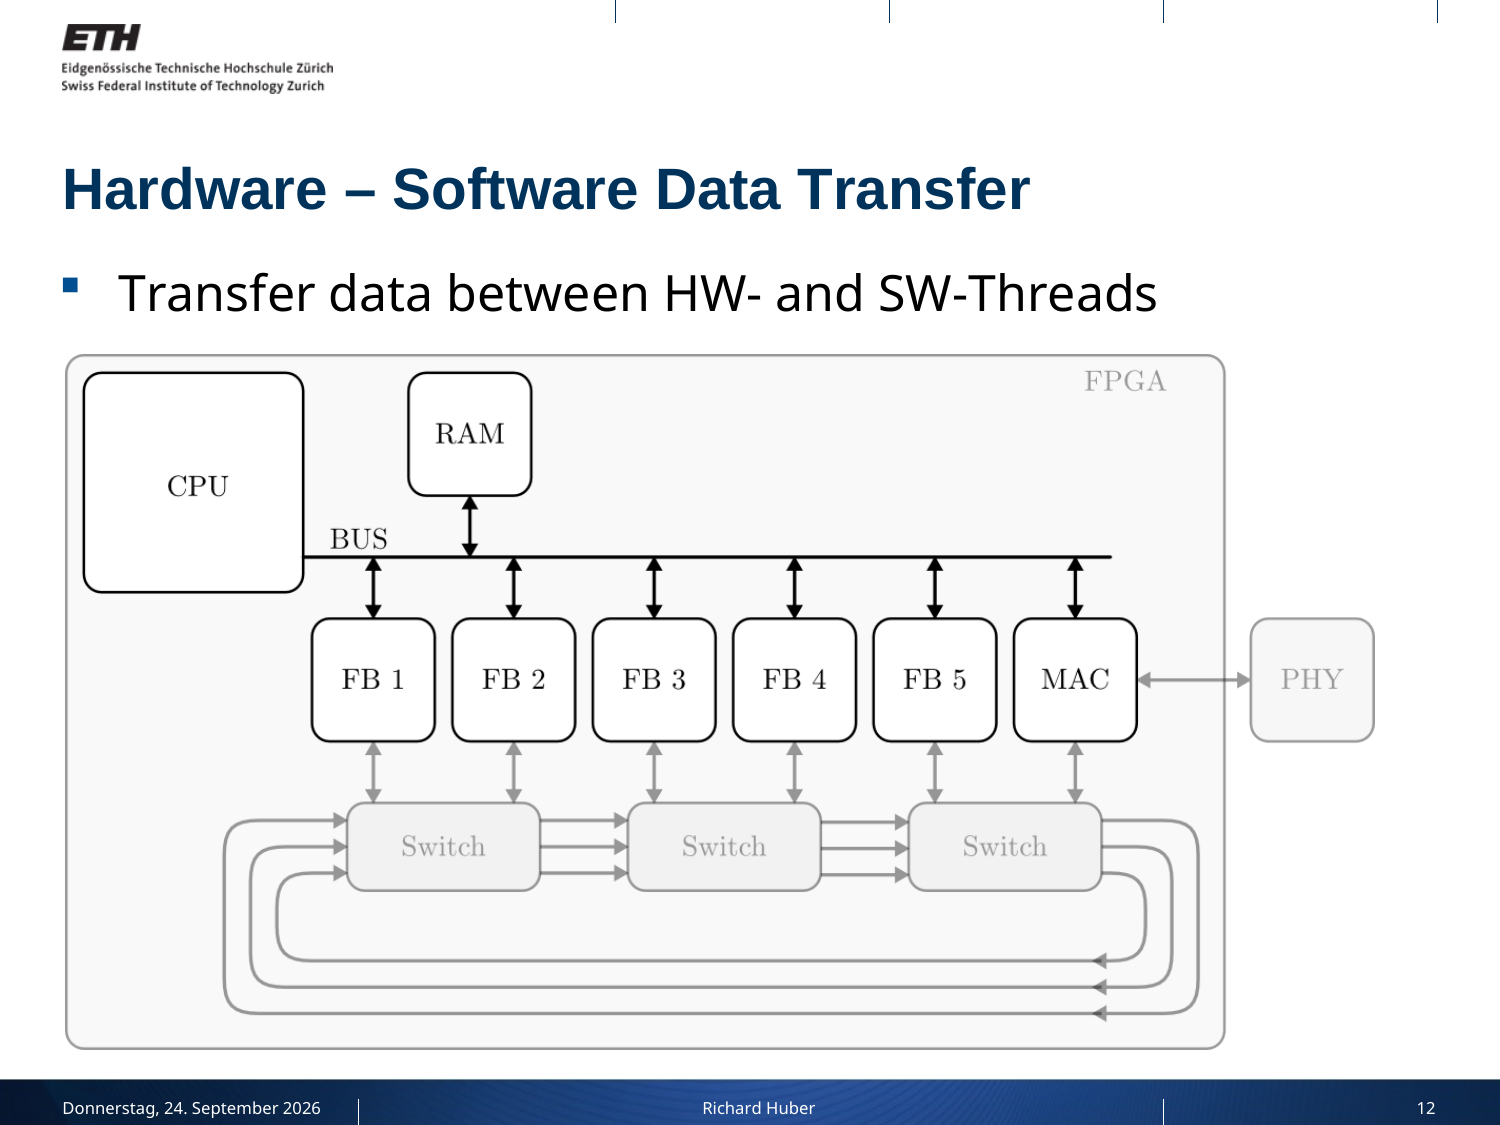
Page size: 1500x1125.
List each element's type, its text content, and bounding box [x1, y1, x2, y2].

picture [65, 1005, 1375, 1050]
picture [62, 24, 333, 94]
list Transfer data between HW- and SW-Threads [59, 257, 1435, 1005]
picture [0, 1078, 1500, 1125]
title Hardware – Software Data Transfer [62, 157, 1438, 296]
